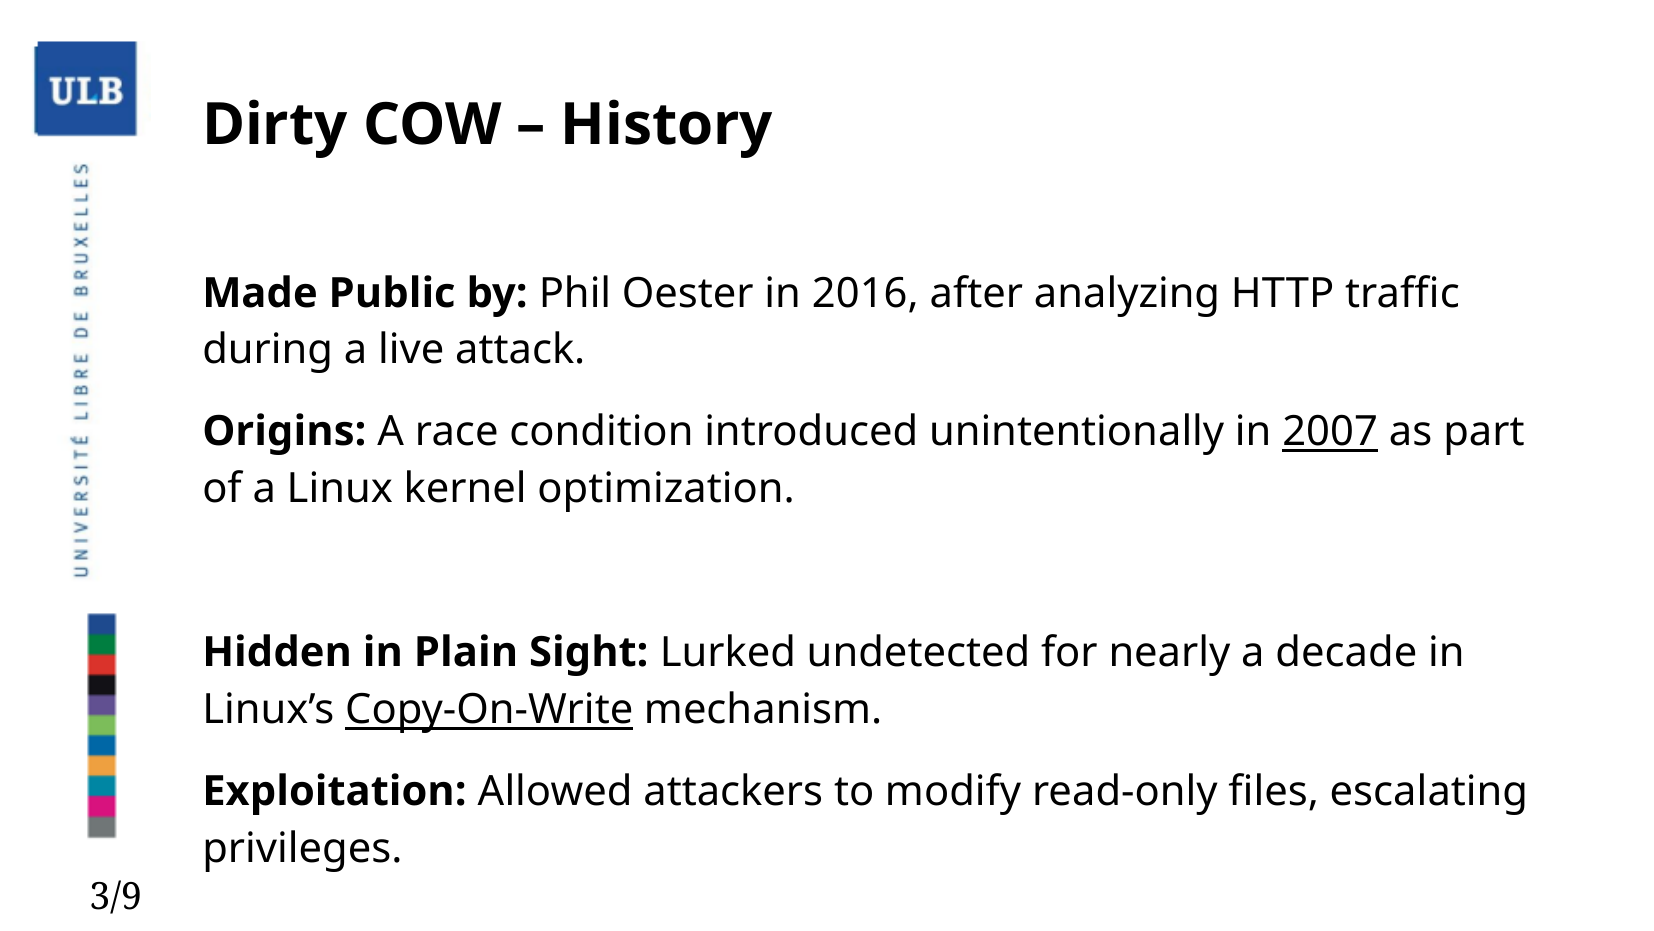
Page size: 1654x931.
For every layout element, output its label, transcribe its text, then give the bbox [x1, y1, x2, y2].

picture [21, 30, 151, 931]
text_box <number>/9 [74, 862, 676, 931]
text_box Dirty COW – History Made Public by: Phil Oester in 2016, after analyzing HTTP traffic during a live attack. Origins: A race condition introduced unintentionally in 2007 as part of a Linux kernel optimization. Hidden in Plain Sight: Lurked undetected for nearly a decade in Linux’s Copy-On-Write mechanism. Exploitation: Allowed attackers to modify read-only files, escalating privileges. [187, 75, 1576, 826]
